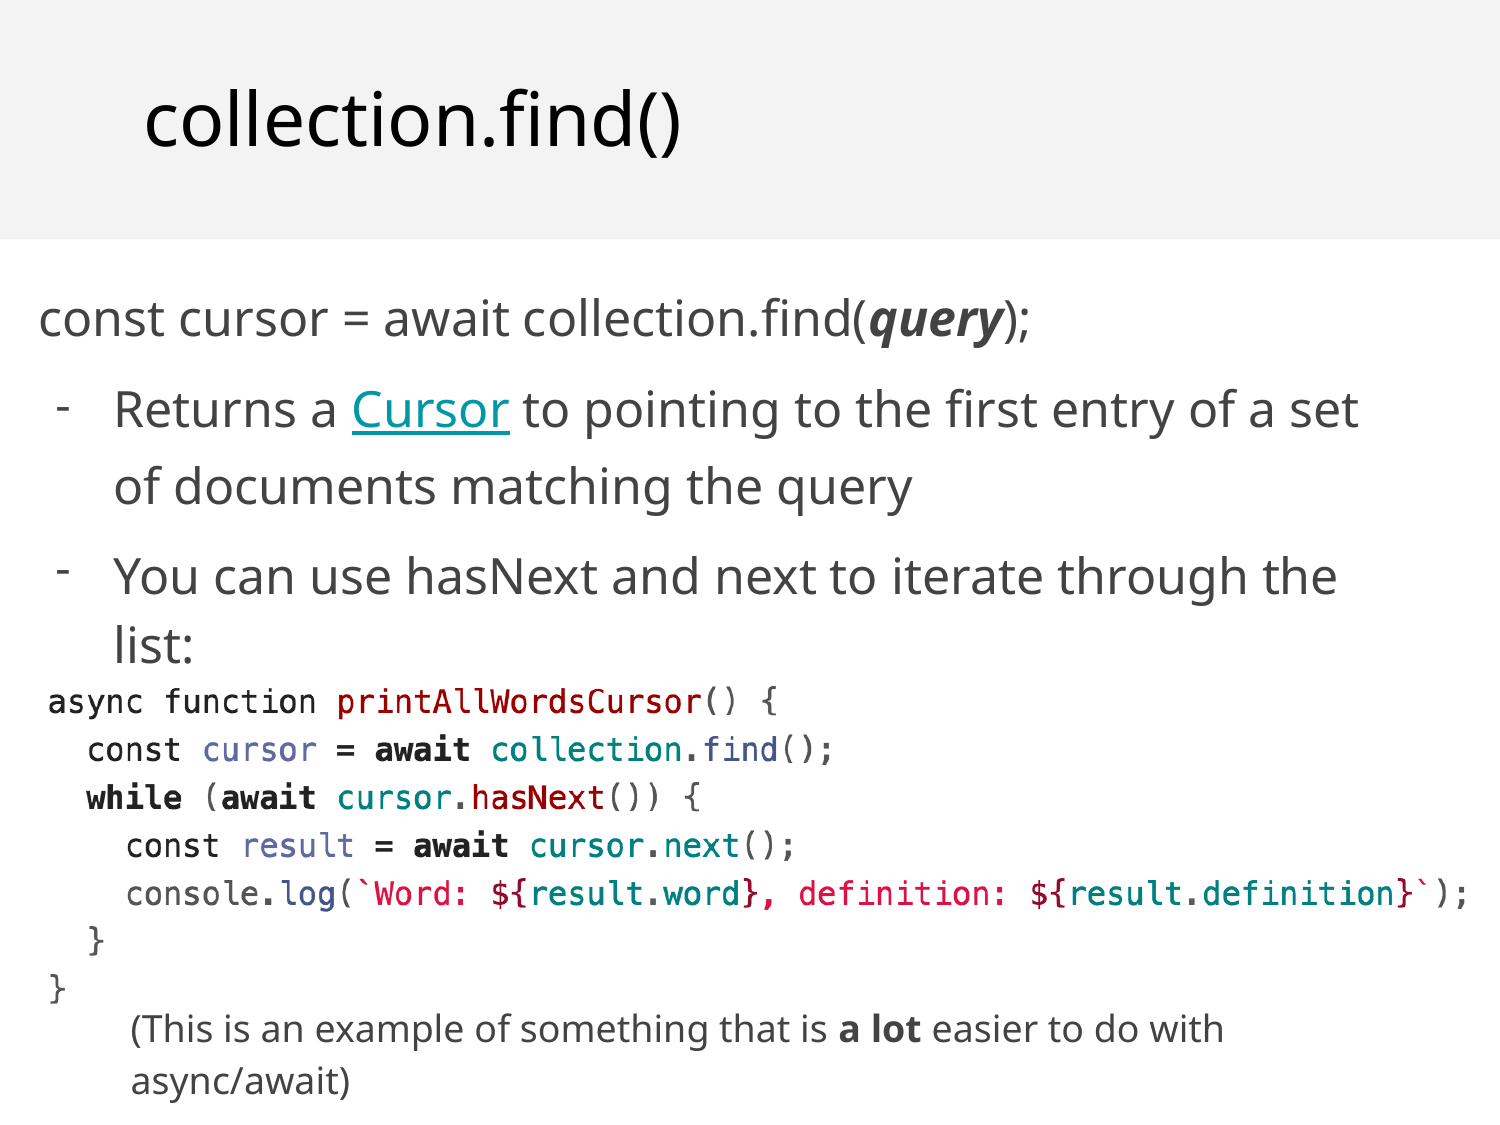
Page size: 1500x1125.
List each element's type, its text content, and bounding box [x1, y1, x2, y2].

list const cursor = await collection.find(query); Returns a Cursor to pointing to the first entry of a set of documents matching the query You can use hasNext and next to iterate through the list: [23, 262, 1408, 523]
picture [34, 682, 1485, 1020]
title collection.find() [128, 56, 1372, 183]
list (This is an example of something that is a lot easier to do with async/await) [115, 983, 1465, 1096]
